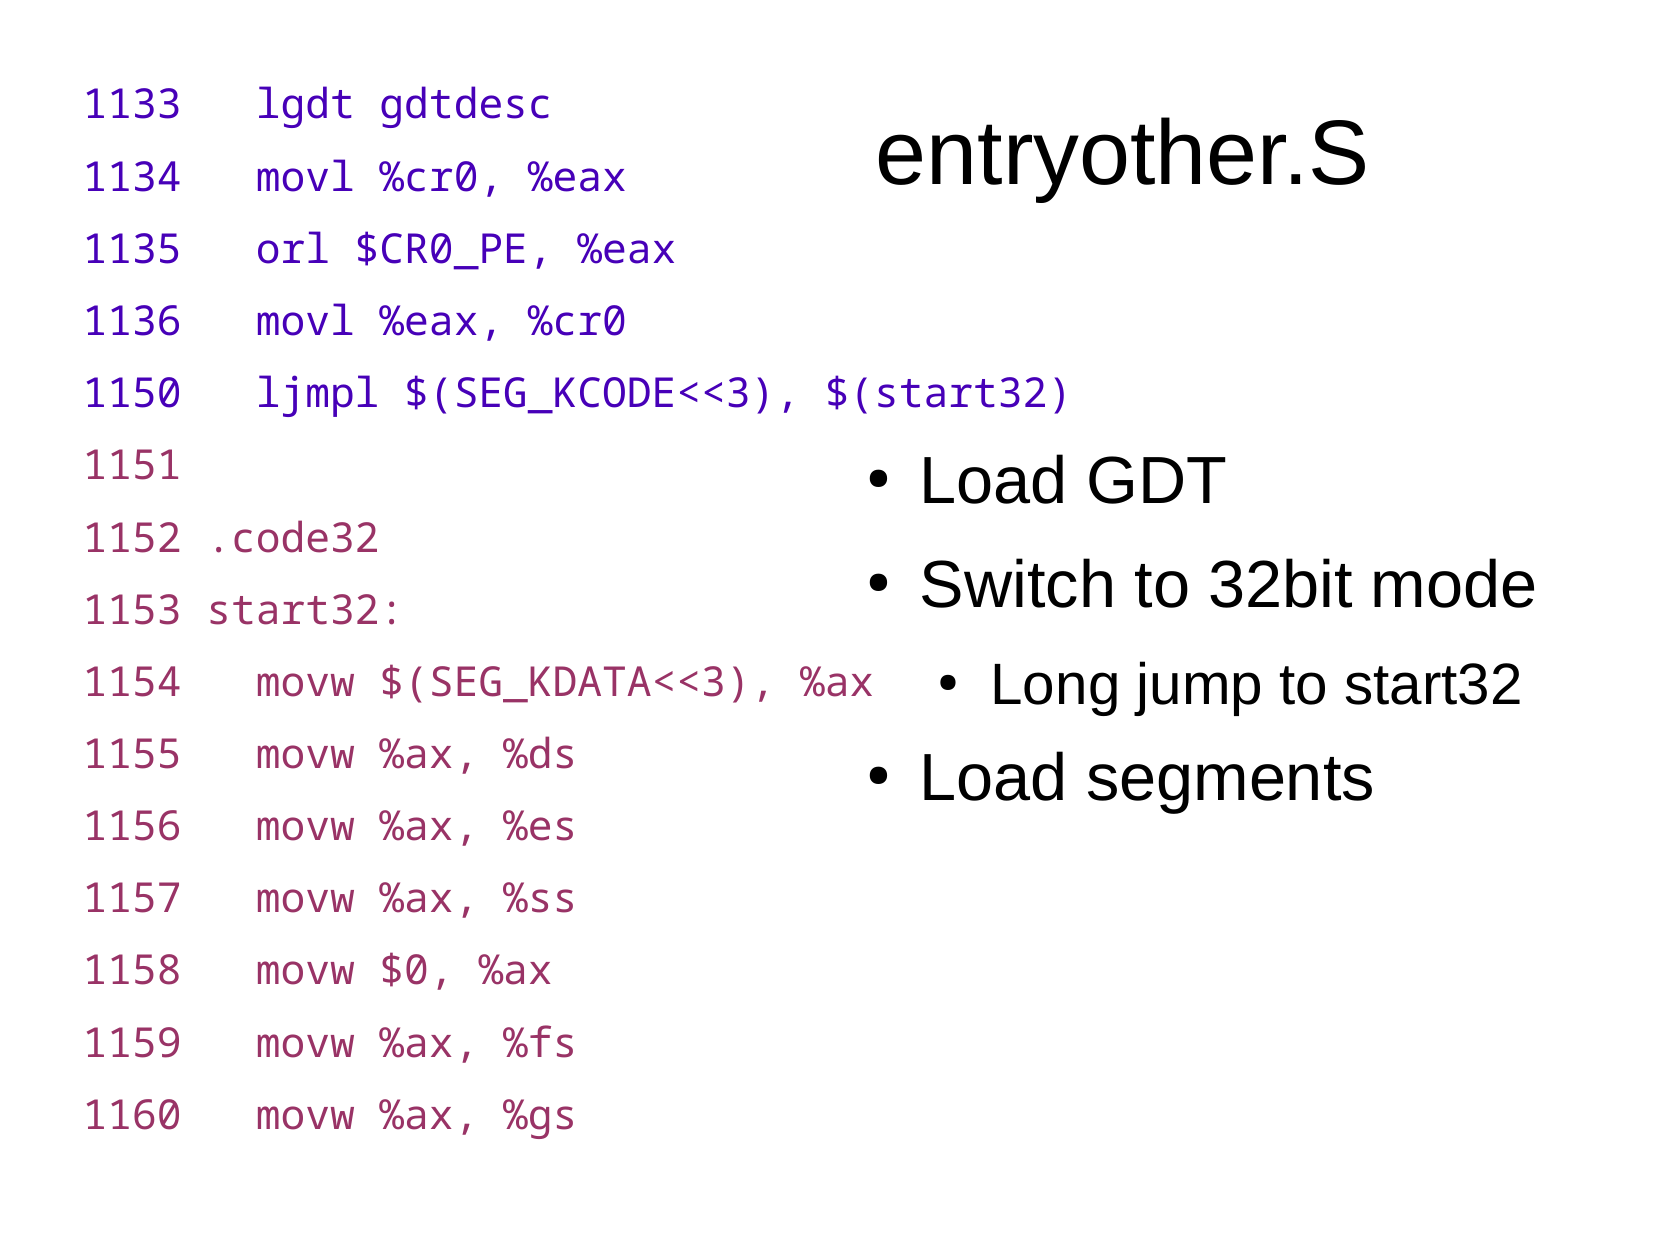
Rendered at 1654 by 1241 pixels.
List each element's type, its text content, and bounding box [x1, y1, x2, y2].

title entryother.S [675, 49, 1571, 257]
list 1133 lgdt gdtdesc 1134 movl %cr0, %eax 1135 orl $CR0_PE, %eax 1136 movl %eax, %cr0 1150 ljmpl $(SEG_KCODE<<3), $(start32) 1151 1152 .code32 1153 start32: 1154 movw $(SEG_KDATA<<3), %ax 1155 movw %ax, %ds 1156 movw %ax, %es 1157 movw %ax, %ss 1158 movw $0, %ax 1159 movw %ax, %fs 1160 movw %ax, %gs [82, 75, 1571, 1163]
list Load GDT Switch to 32bit mode Long jump to start32 Load segments [848, 443, 1576, 1163]
